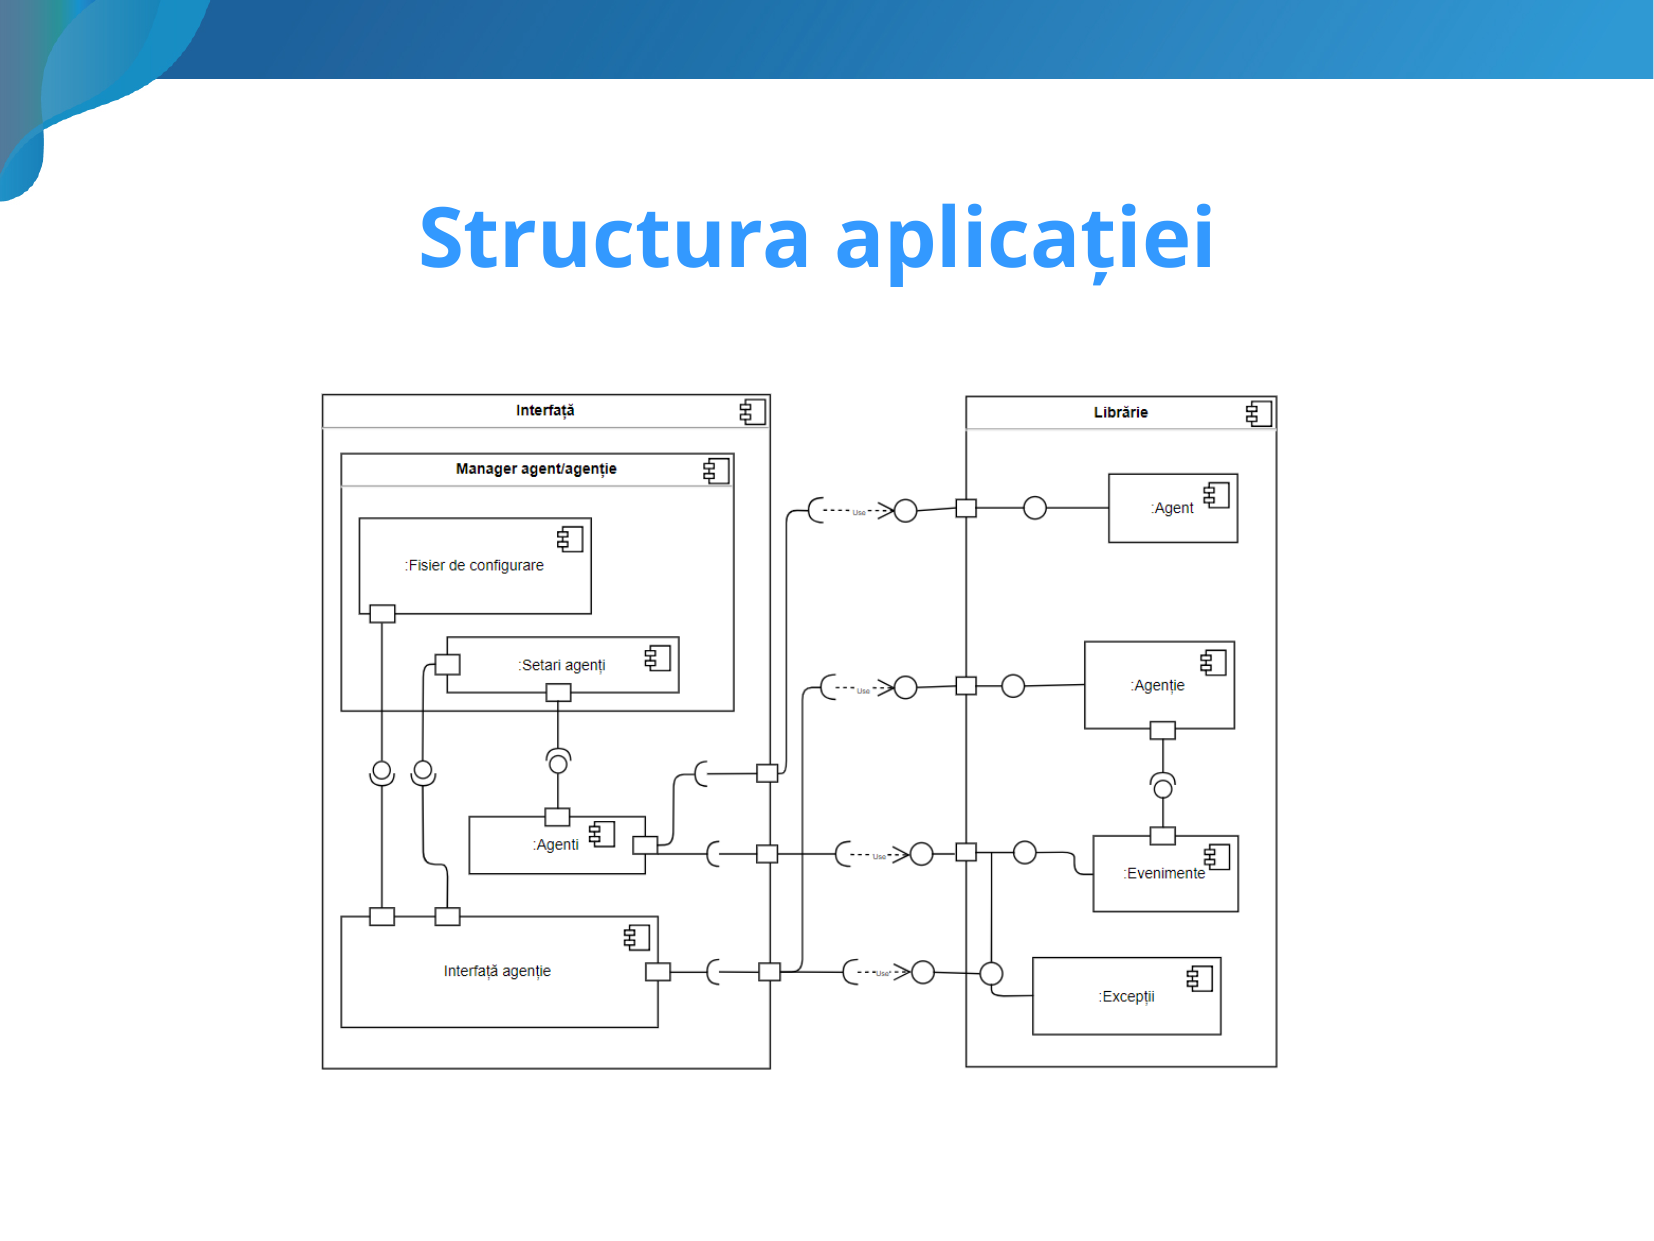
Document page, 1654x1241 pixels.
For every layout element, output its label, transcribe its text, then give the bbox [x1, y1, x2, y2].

title Structura aplicației [82, 132, 1571, 340]
picture [0, 0, 1654, 1241]
